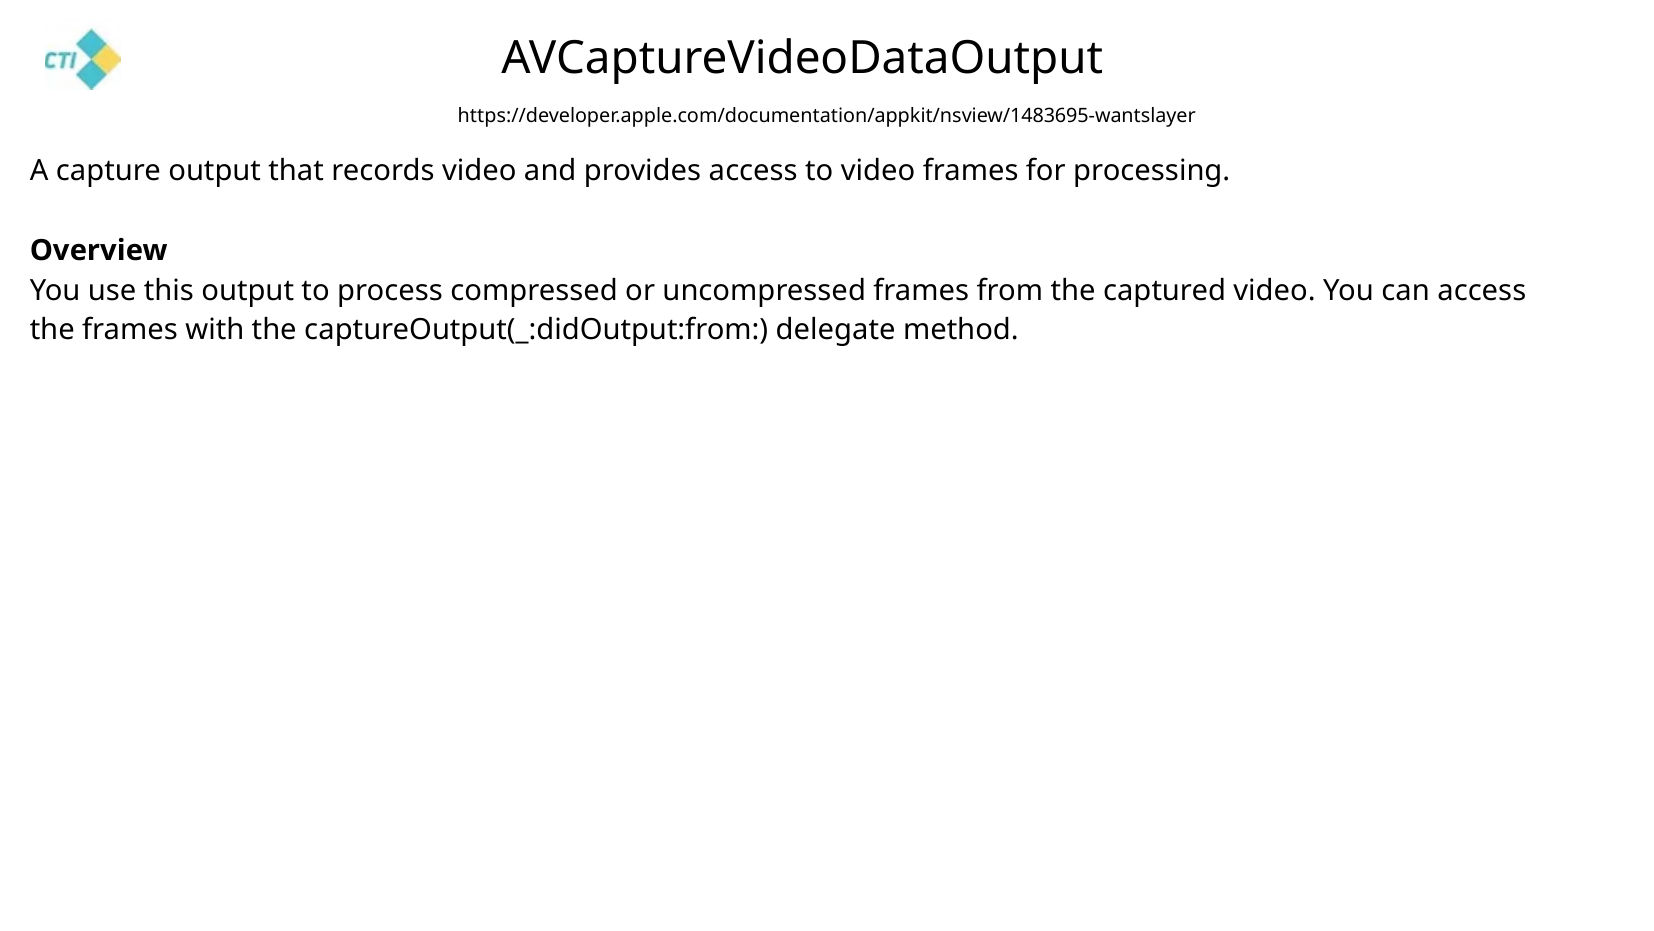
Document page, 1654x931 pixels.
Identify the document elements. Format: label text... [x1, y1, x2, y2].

text_box AVCaptureVideoDataOutput [225, 17, 1381, 136]
picture [45, 18, 121, 91]
text_box A capture output that records video and provides access to video frames for processing. Overview You use this output to process compressed or uncompressed frames from the captured video. You can access the frames with the captureOutput(_:didOutput:from:) delegate method. [15, 142, 1591, 916]
text_box https://developer.apple.com/documentation/appkit/nsview/1483695-wantslayer [442, 93, 1411, 142]
